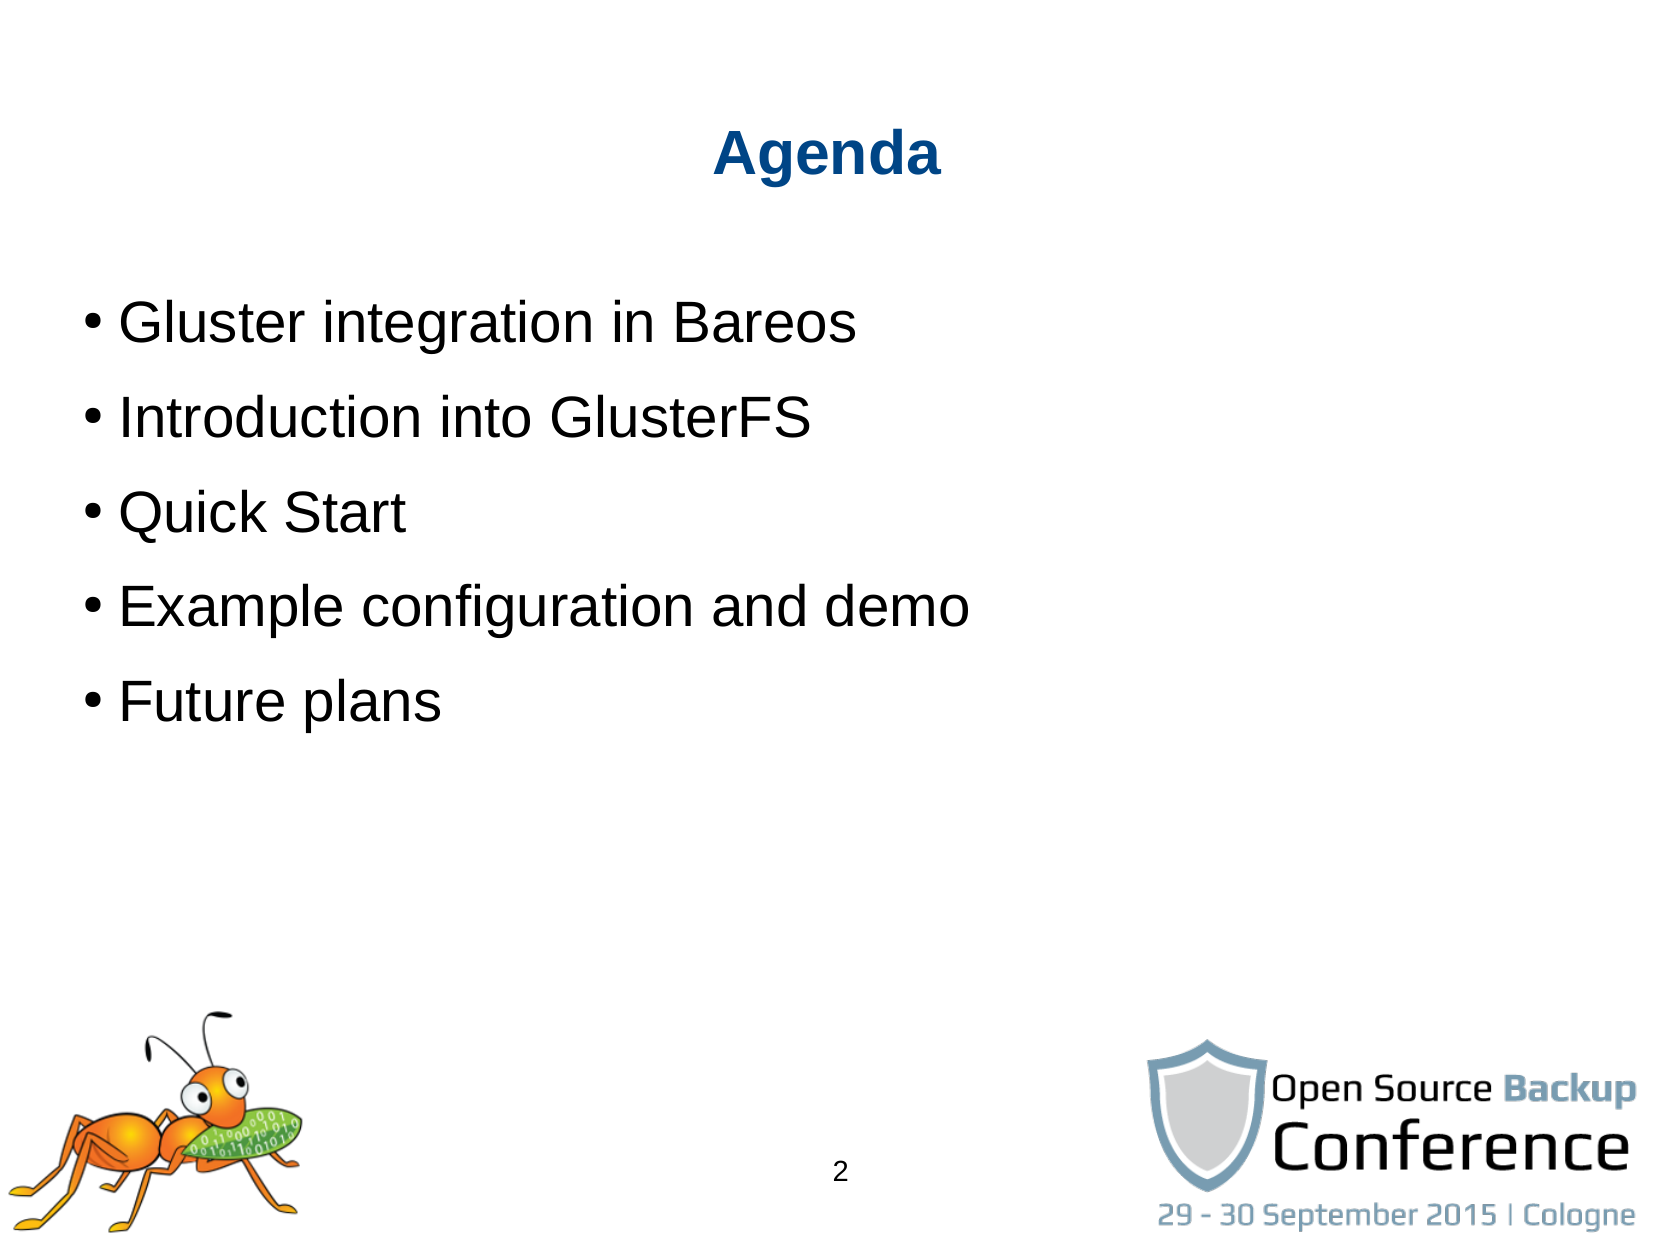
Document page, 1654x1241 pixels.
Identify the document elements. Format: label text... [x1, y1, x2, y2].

list Gluster integration in Bareos Introduction into GlusterFS Quick Start Example configuration and demo Future plans [82, 290, 1571, 1010]
picture [1132, 1033, 1654, 1241]
title Agenda [82, 49, 1571, 257]
picture [5, 1009, 306, 1235]
